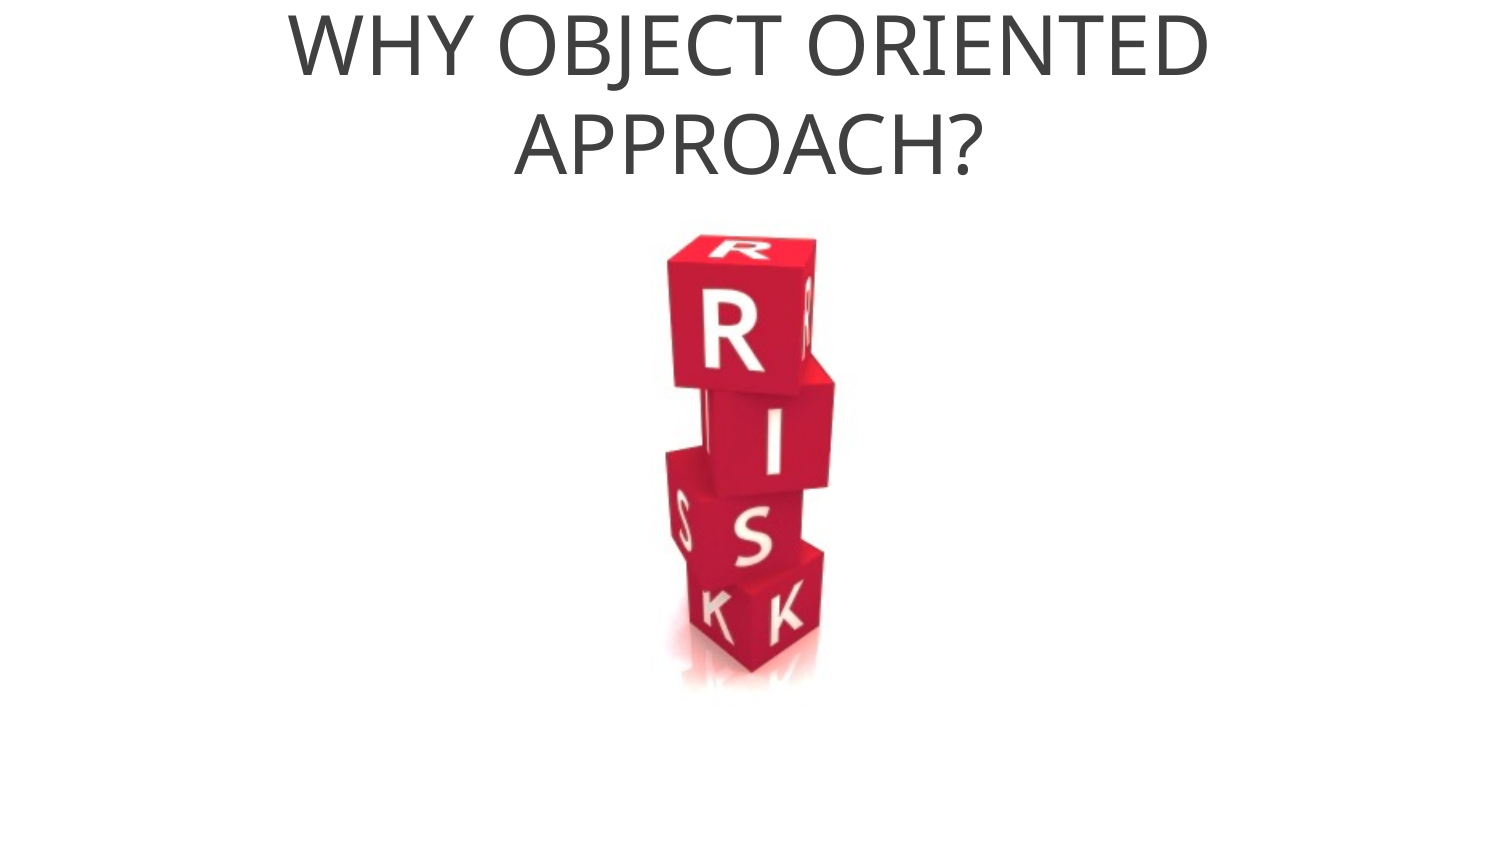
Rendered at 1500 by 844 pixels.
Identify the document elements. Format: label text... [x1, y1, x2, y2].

picture [472, 195, 1028, 748]
title Why object oriented approach? [75, 21, 1425, 162]
